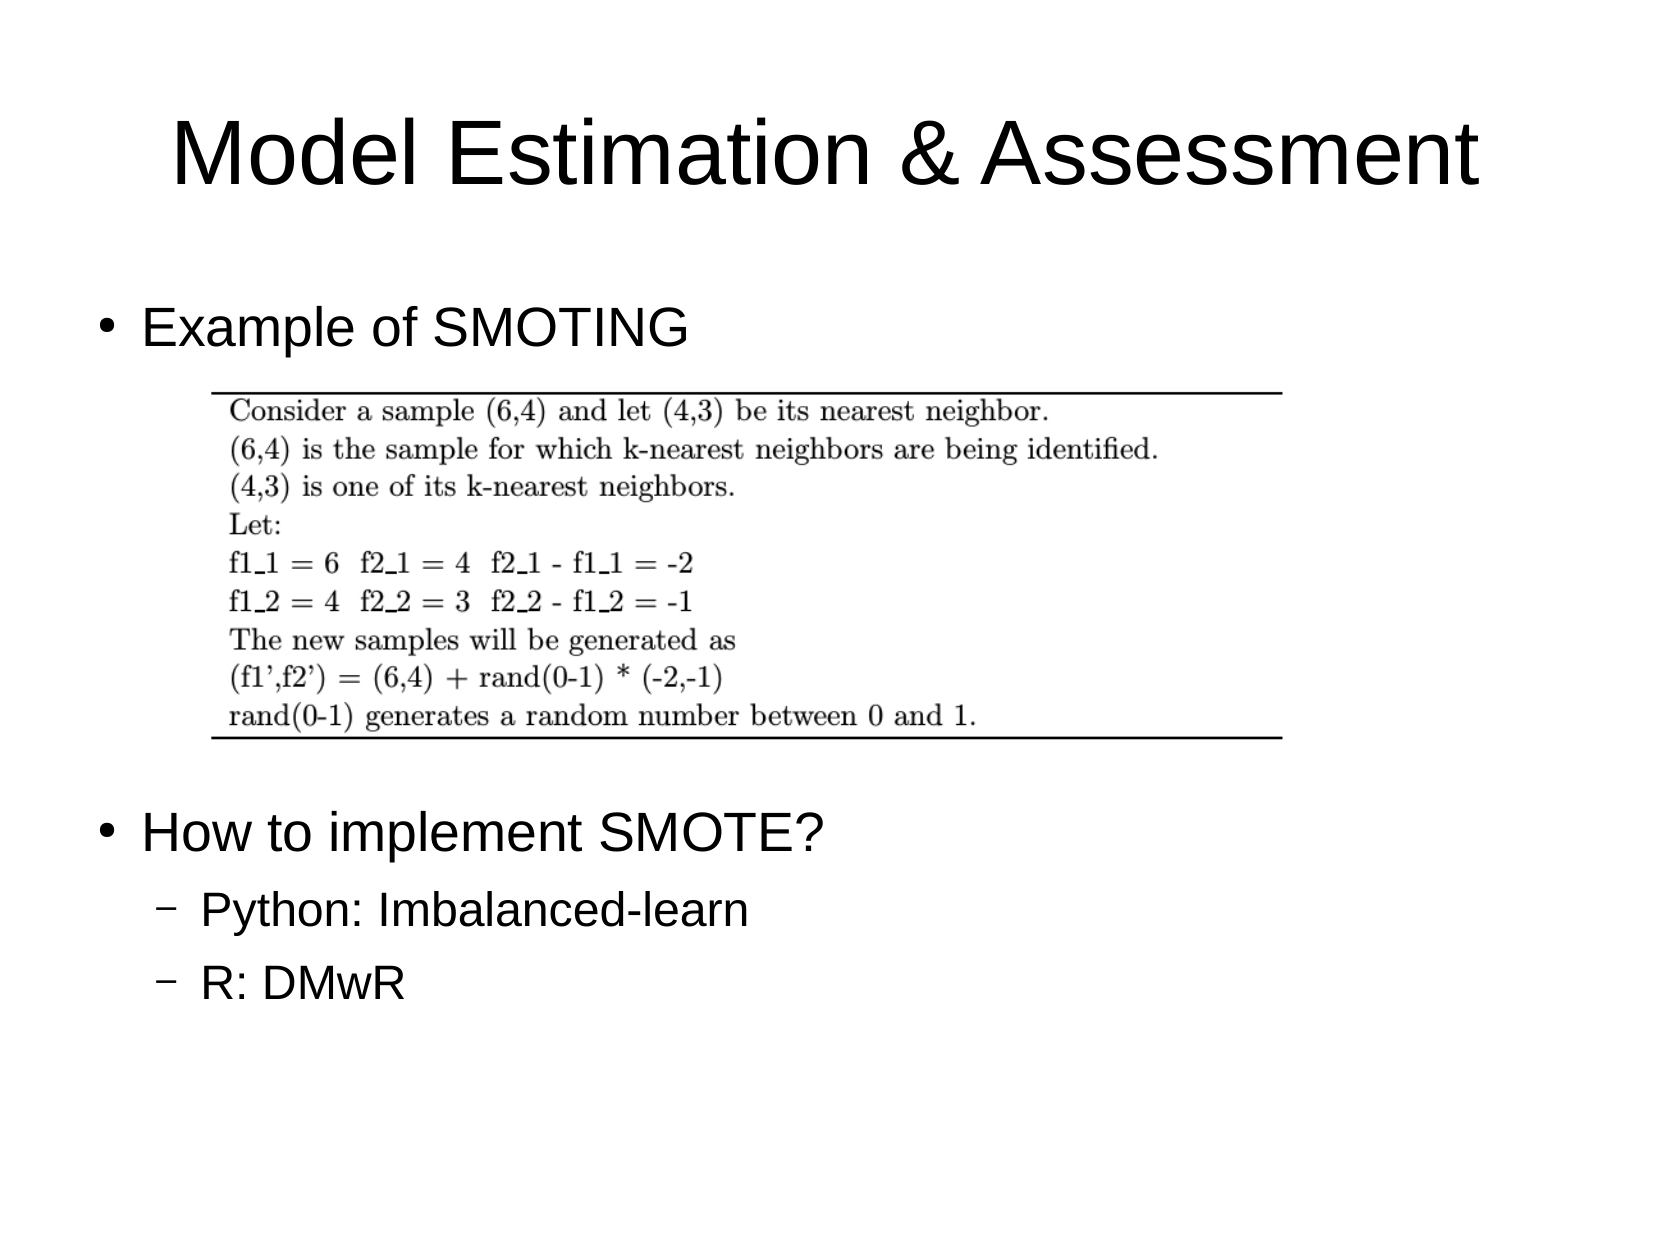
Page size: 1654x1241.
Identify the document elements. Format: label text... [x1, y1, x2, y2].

picture [182, 364, 1321, 766]
list Example of SMOTING How to implement SMOTE? Python: Imbalanced-learn R: DMwR [82, 296, 1571, 1016]
title Model Estimation & Assessment [82, 49, 1571, 257]
